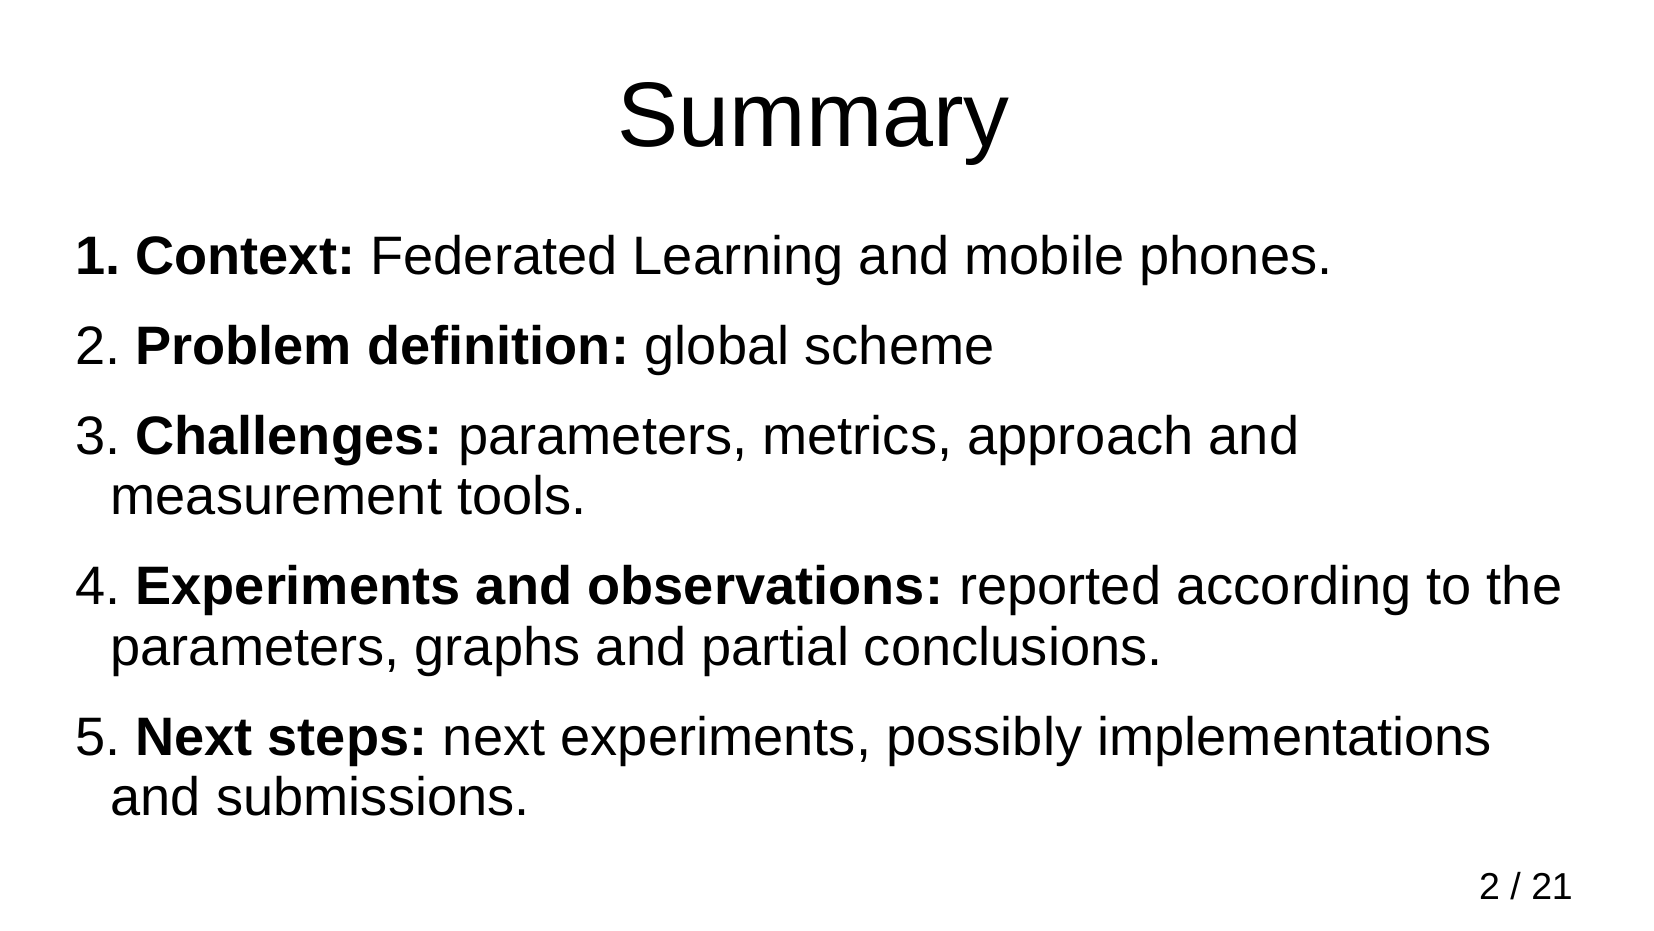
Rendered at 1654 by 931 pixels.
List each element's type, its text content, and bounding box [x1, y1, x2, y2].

text_box 2 / 21 [1464, 858, 1652, 929]
title Summary [82, 37, 1571, 193]
subtitle Context: Federated Learning and mobile phones. Problem definition: global scheme Challenges: parameters, metrics, approach and measurement tools. Experiments and observations: reported according to the parameters, graphs and partial conclusions. Next steps: next experiments, possibly implementations and submissions. [75, 225, 1564, 828]
